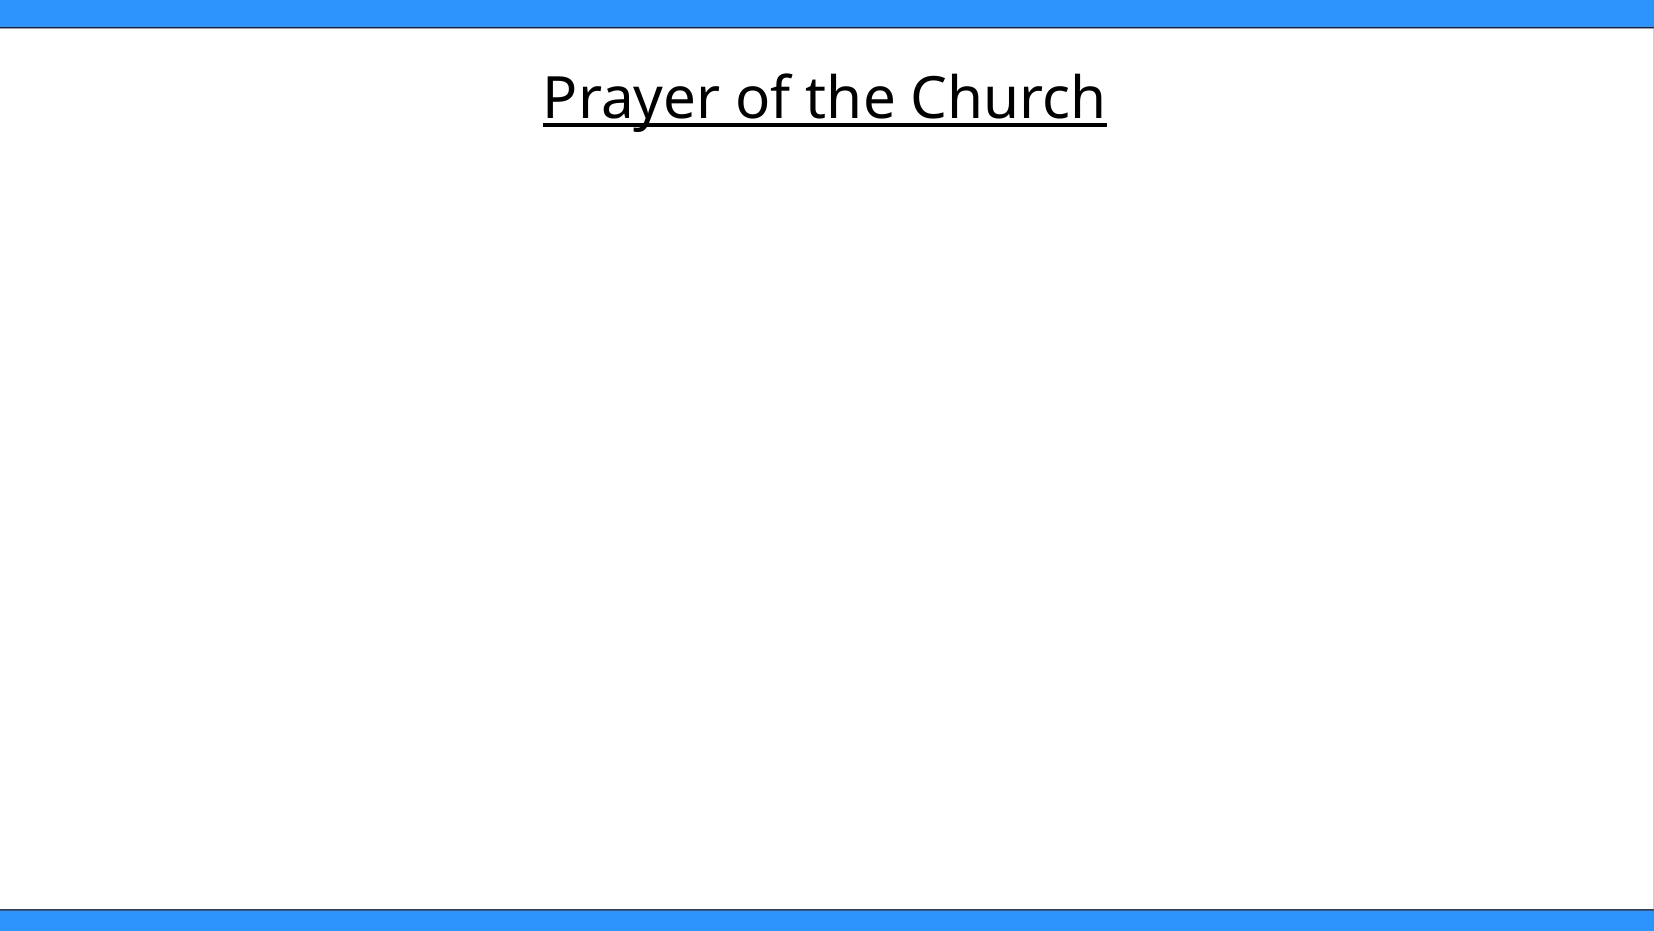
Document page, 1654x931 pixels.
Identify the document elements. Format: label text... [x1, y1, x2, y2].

picture [0, 0, 1654, 931]
text_box Prayer of the Church [105, 48, 1546, 141]
